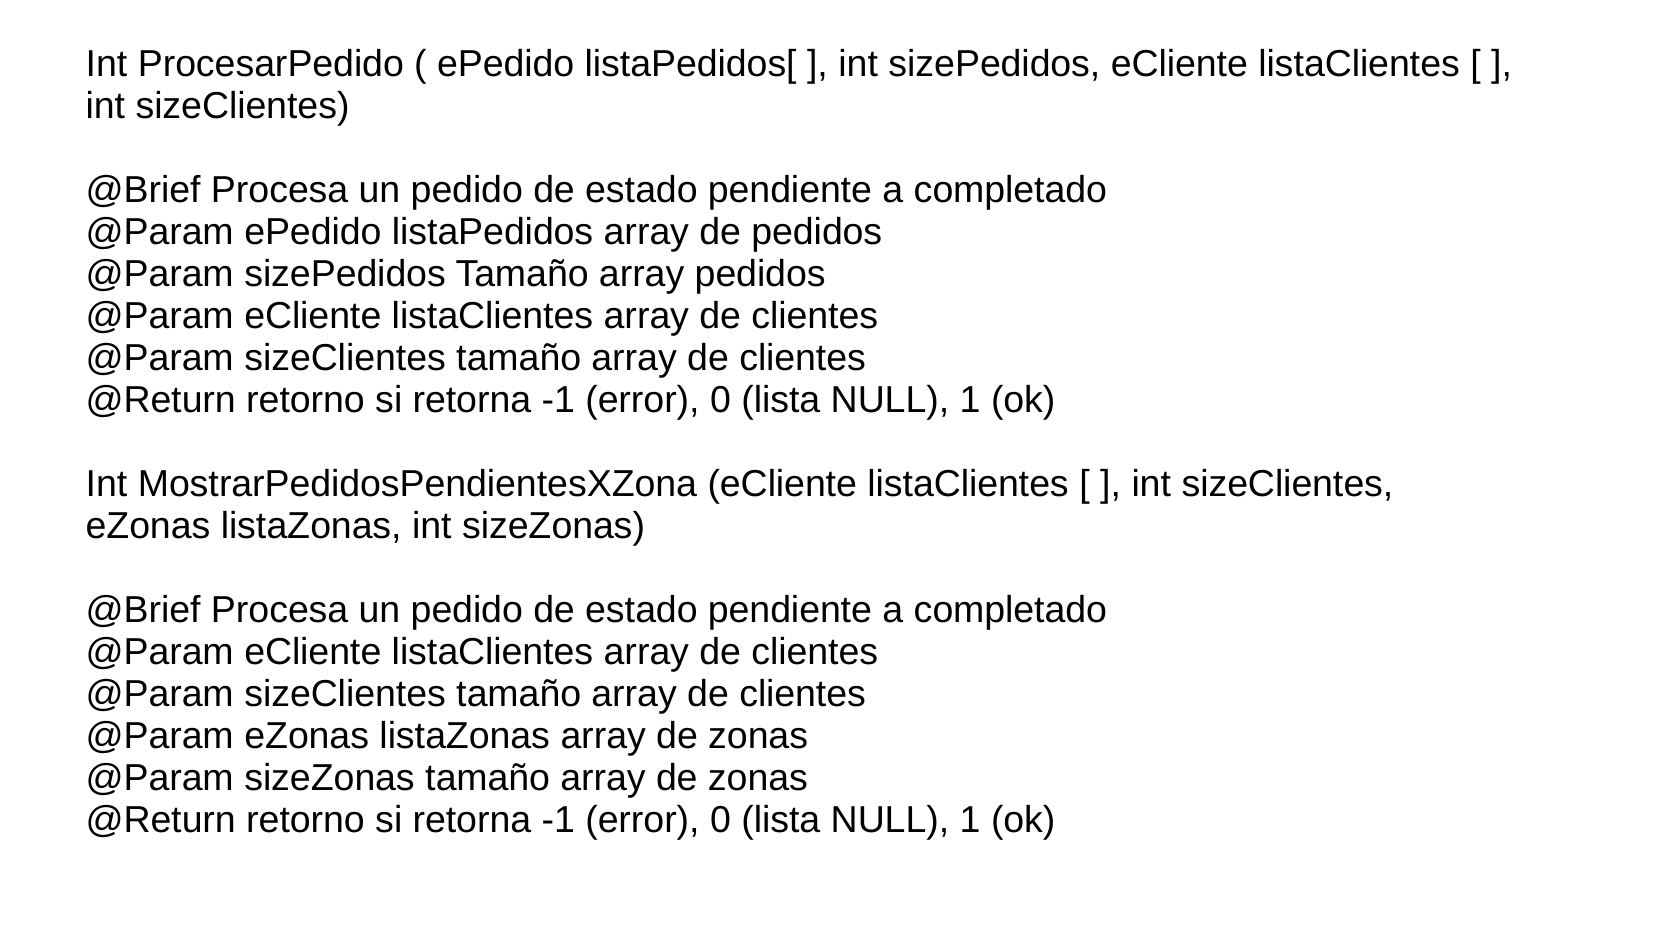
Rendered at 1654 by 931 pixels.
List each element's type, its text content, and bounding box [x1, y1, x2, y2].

text_box Int ProcesarPedido ( ePedido listaPedidos[ ], int sizePedidos, eCliente listaClientes [ ], int sizeClientes) @Brief Procesa un pedido de estado pendiente a completado @Param ePedido listaPedidos array de pedidos @Param sizePedidos Tamaño array pedidos @Param eCliente listaClientes array de clientes @Param sizeClientes tamaño array de clientes @Return retorno si retorna -1 (error), 0 (lista NULL), 1 (ok) Int MostrarPedidosPendientesXZona (eCliente listaClientes [ ], int sizeClientes, eZonas listaZonas, int sizeZonas) @Brief Procesa un pedido de estado pendiente a completado @Param eCliente listaClientes array de clientes @Param sizeClientes tamaño array de clientes @Param eZonas listaZonas array de zonas @Param sizeZonas tamaño array de zonas @Return retorno si retorna -1 (error), 0 (lista NULL), 1 (ok) [70, 35, 1630, 931]
